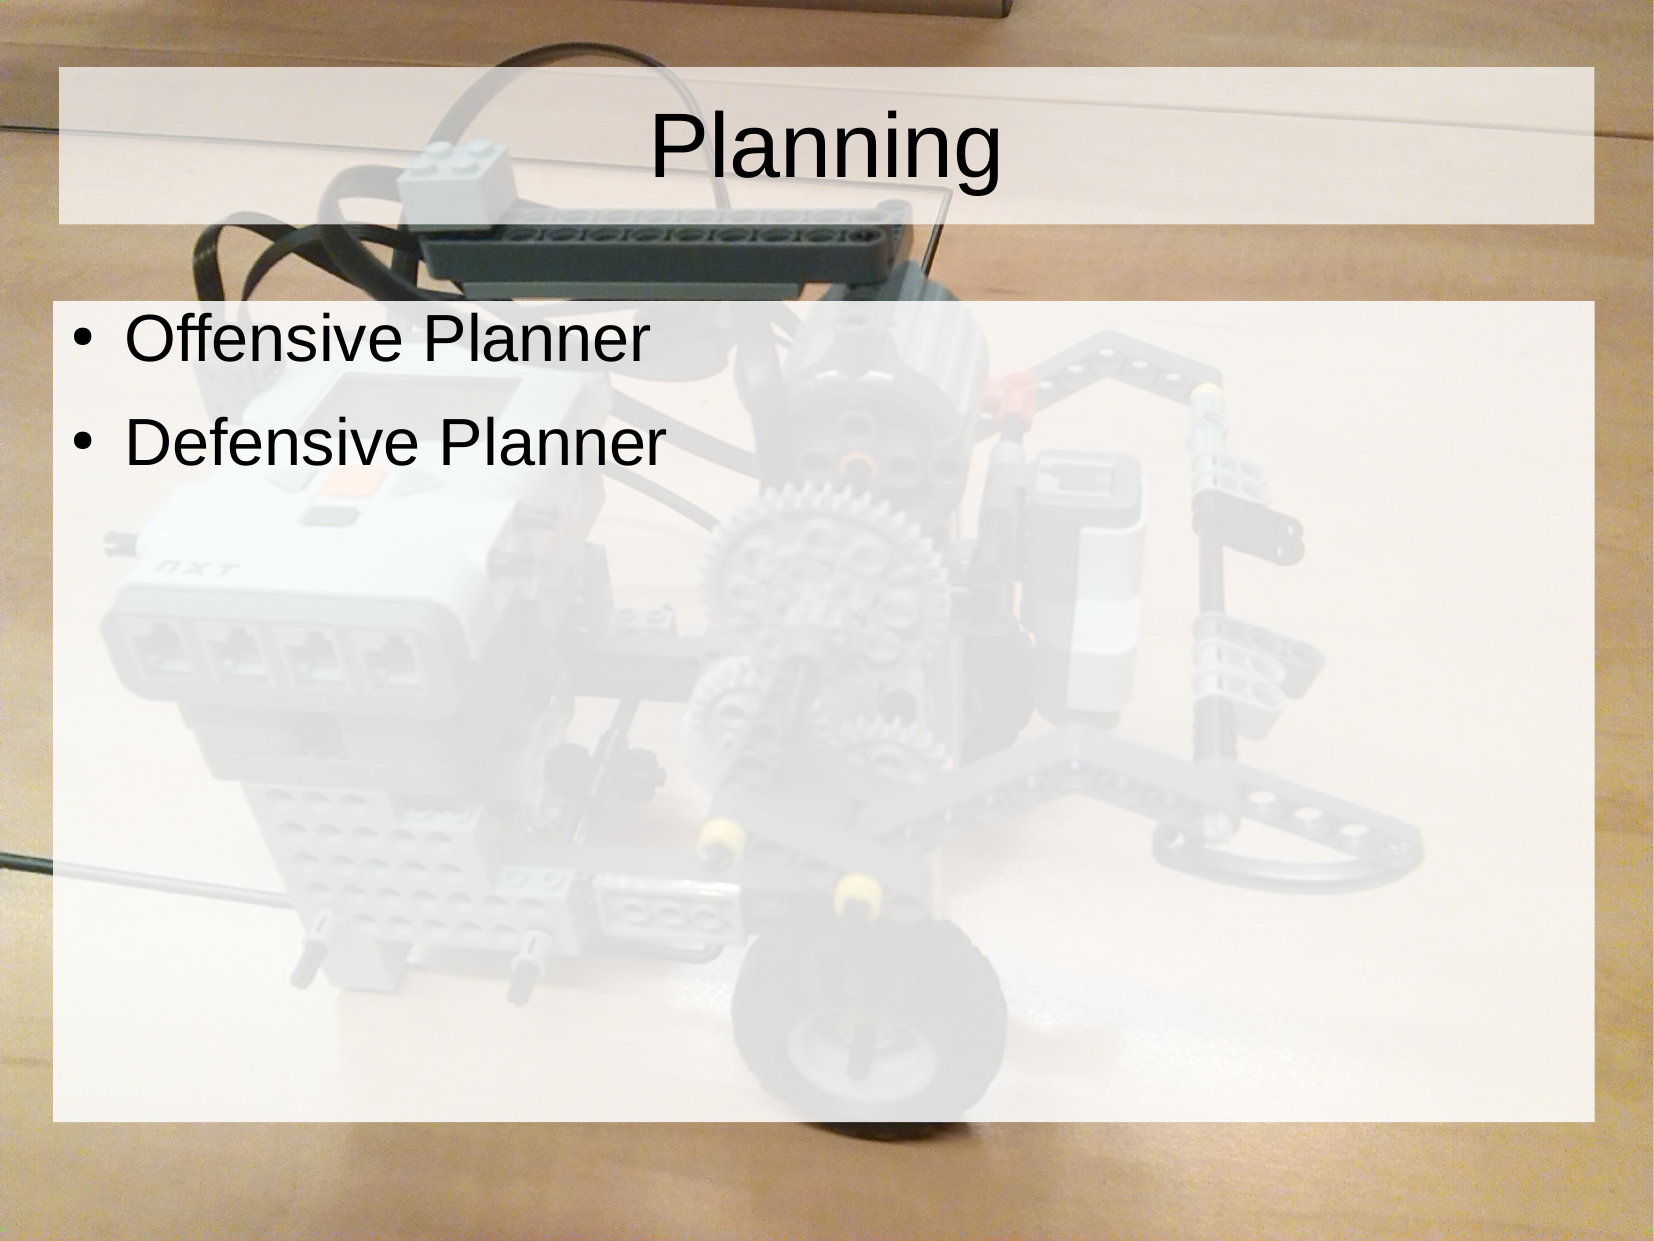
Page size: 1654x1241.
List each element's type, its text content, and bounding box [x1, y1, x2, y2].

picture [0, 0, 1654, 1241]
title Planning [59, 67, 1595, 225]
list Offensive Planner Defensive Planner [53, 301, 1595, 1123]
